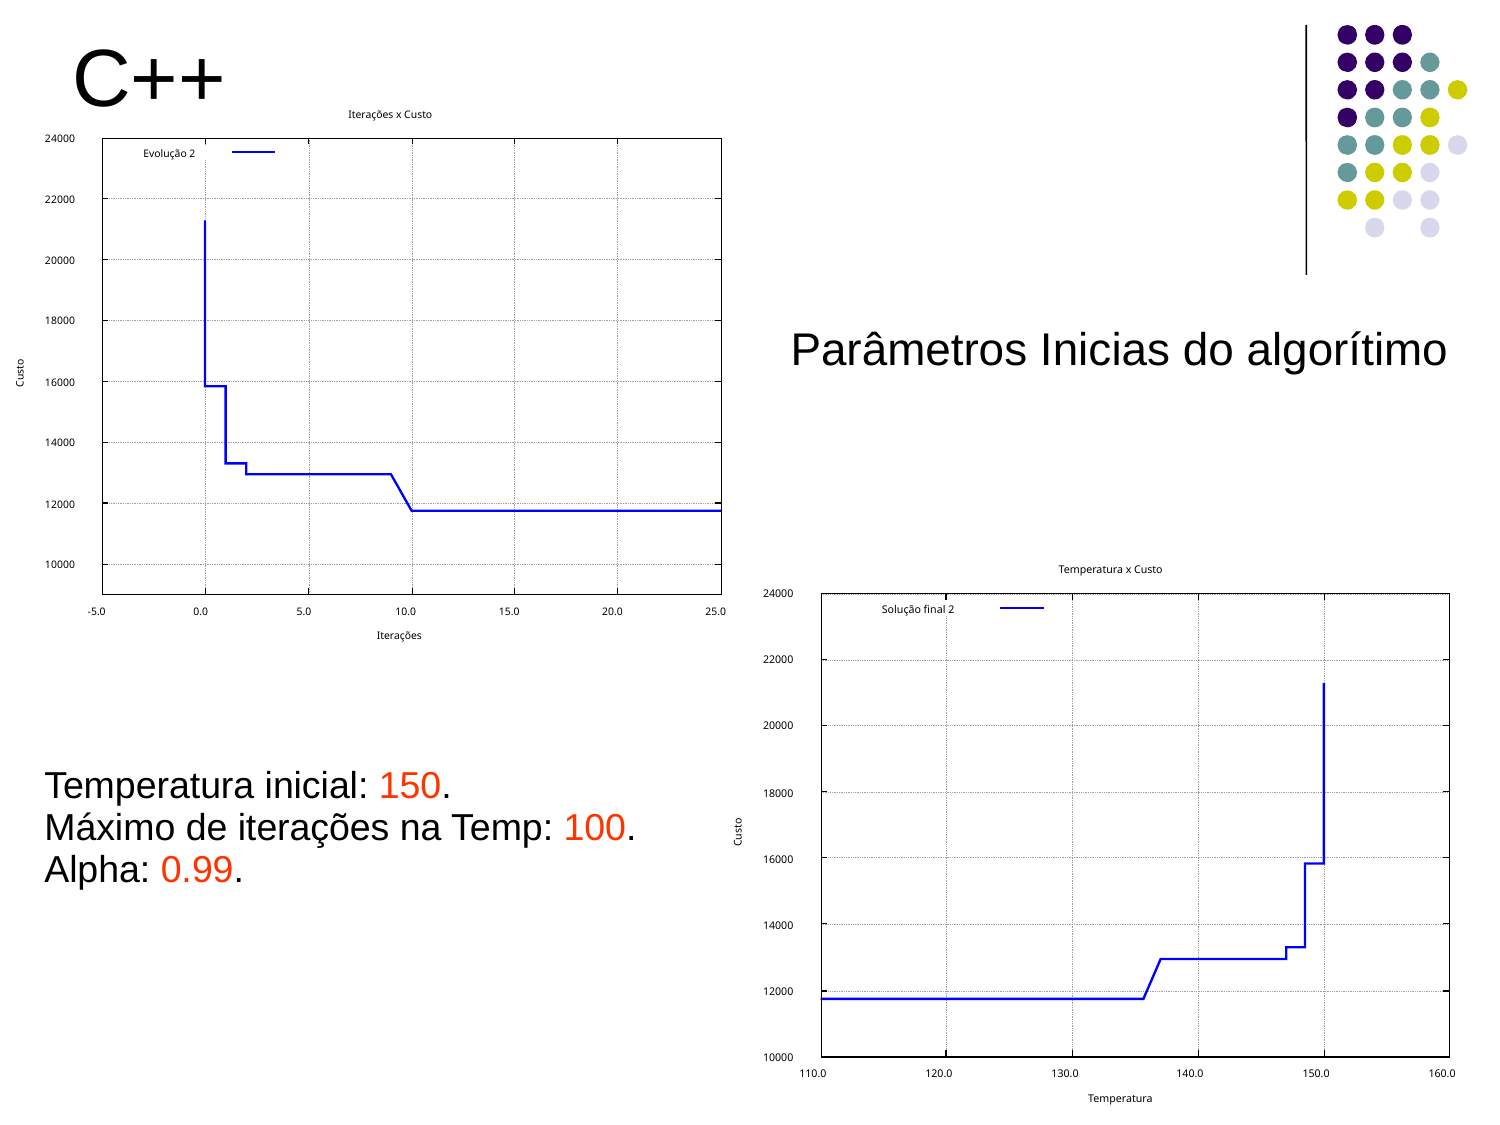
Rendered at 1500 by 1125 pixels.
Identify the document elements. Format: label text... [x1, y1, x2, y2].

text_box Temperatura inicial: 150. Máximo de iterações na Temp: 100. Alpha: 0.99. [29, 756, 719, 898]
text_box Parâmetros Inicias do algorítimo [775, 316, 1465, 384]
picture [5, 88, 1479, 1111]
title C++ [57, 35, 538, 88]
